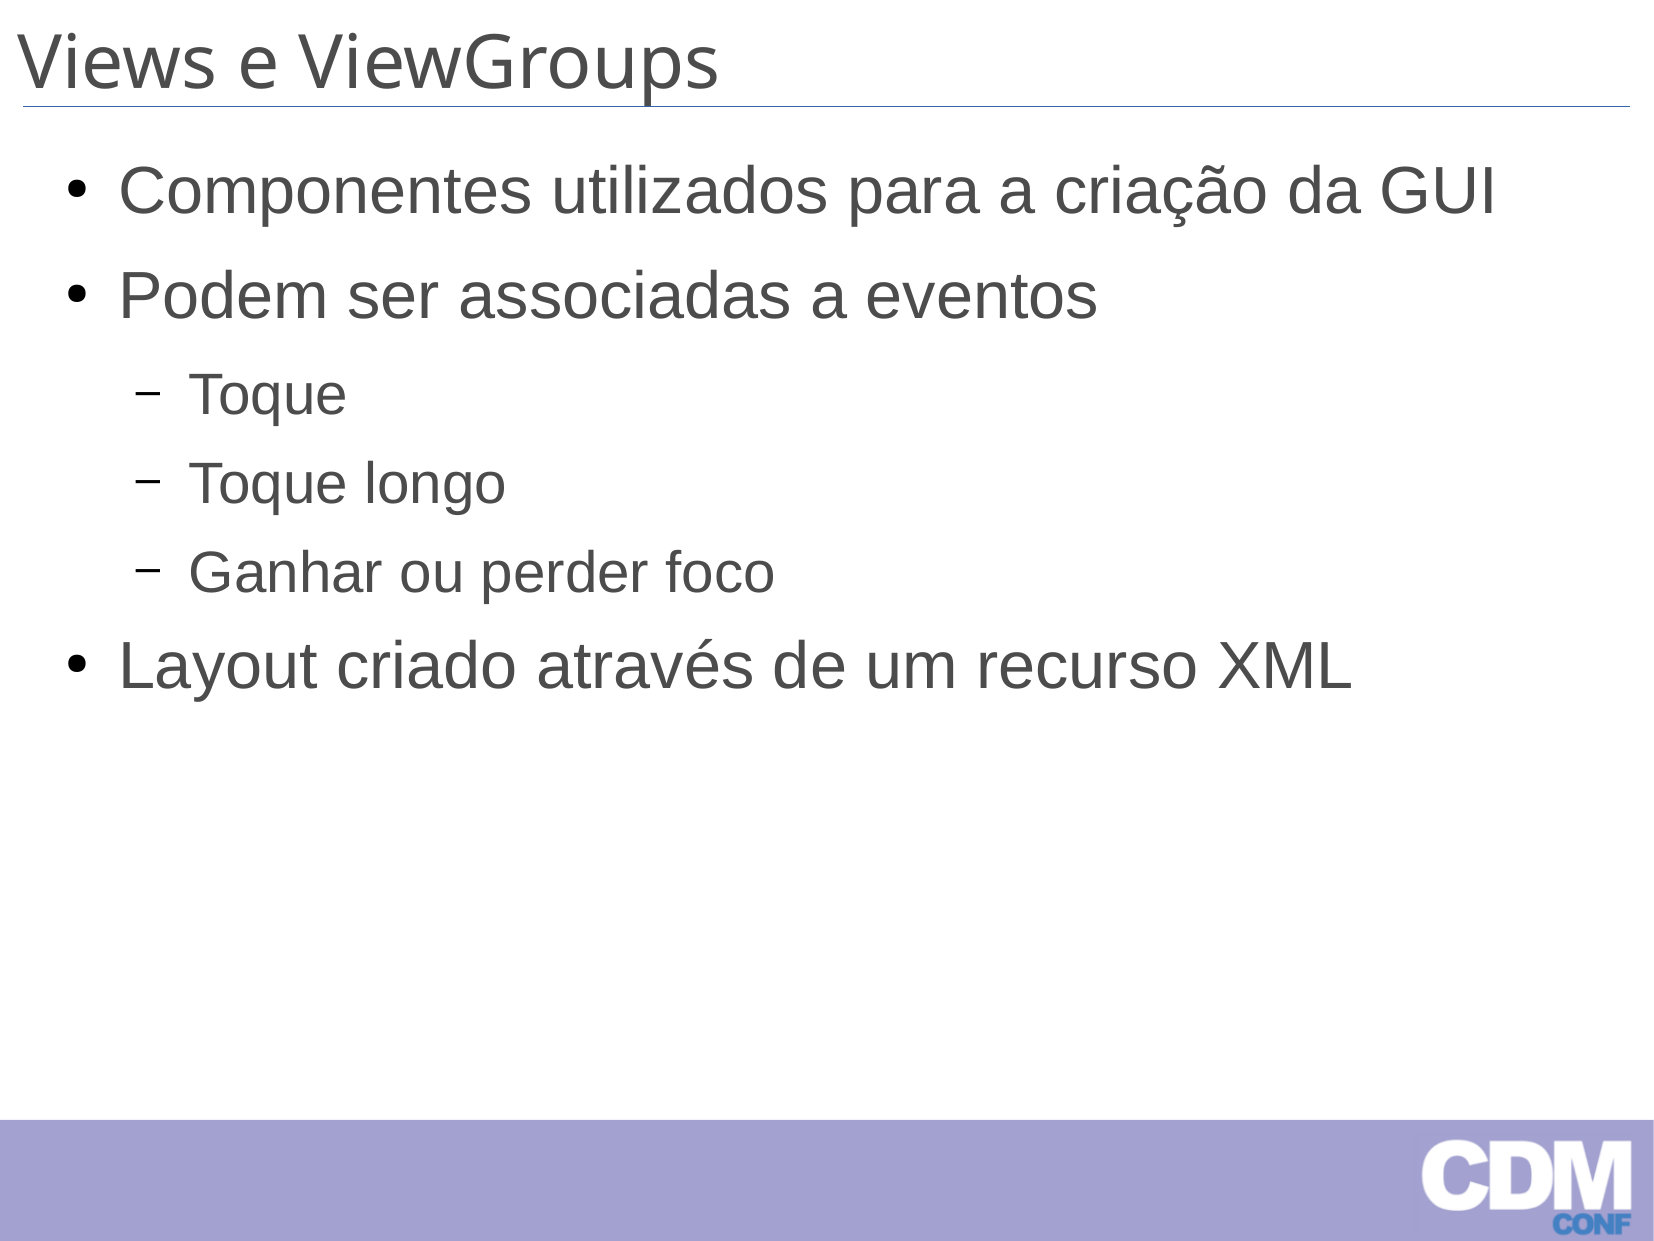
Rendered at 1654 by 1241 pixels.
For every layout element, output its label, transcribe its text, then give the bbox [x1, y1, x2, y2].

list Componentes utilizados para a criação da GUI Podem ser associadas a eventos Toque Toque longo Ganhar ou perder foco Layout criado através de um recurso XML [47, 153, 1607, 1087]
picture [0, 0, 1654, 1241]
title Views e ViewGroups [17, 15, 1607, 103]
